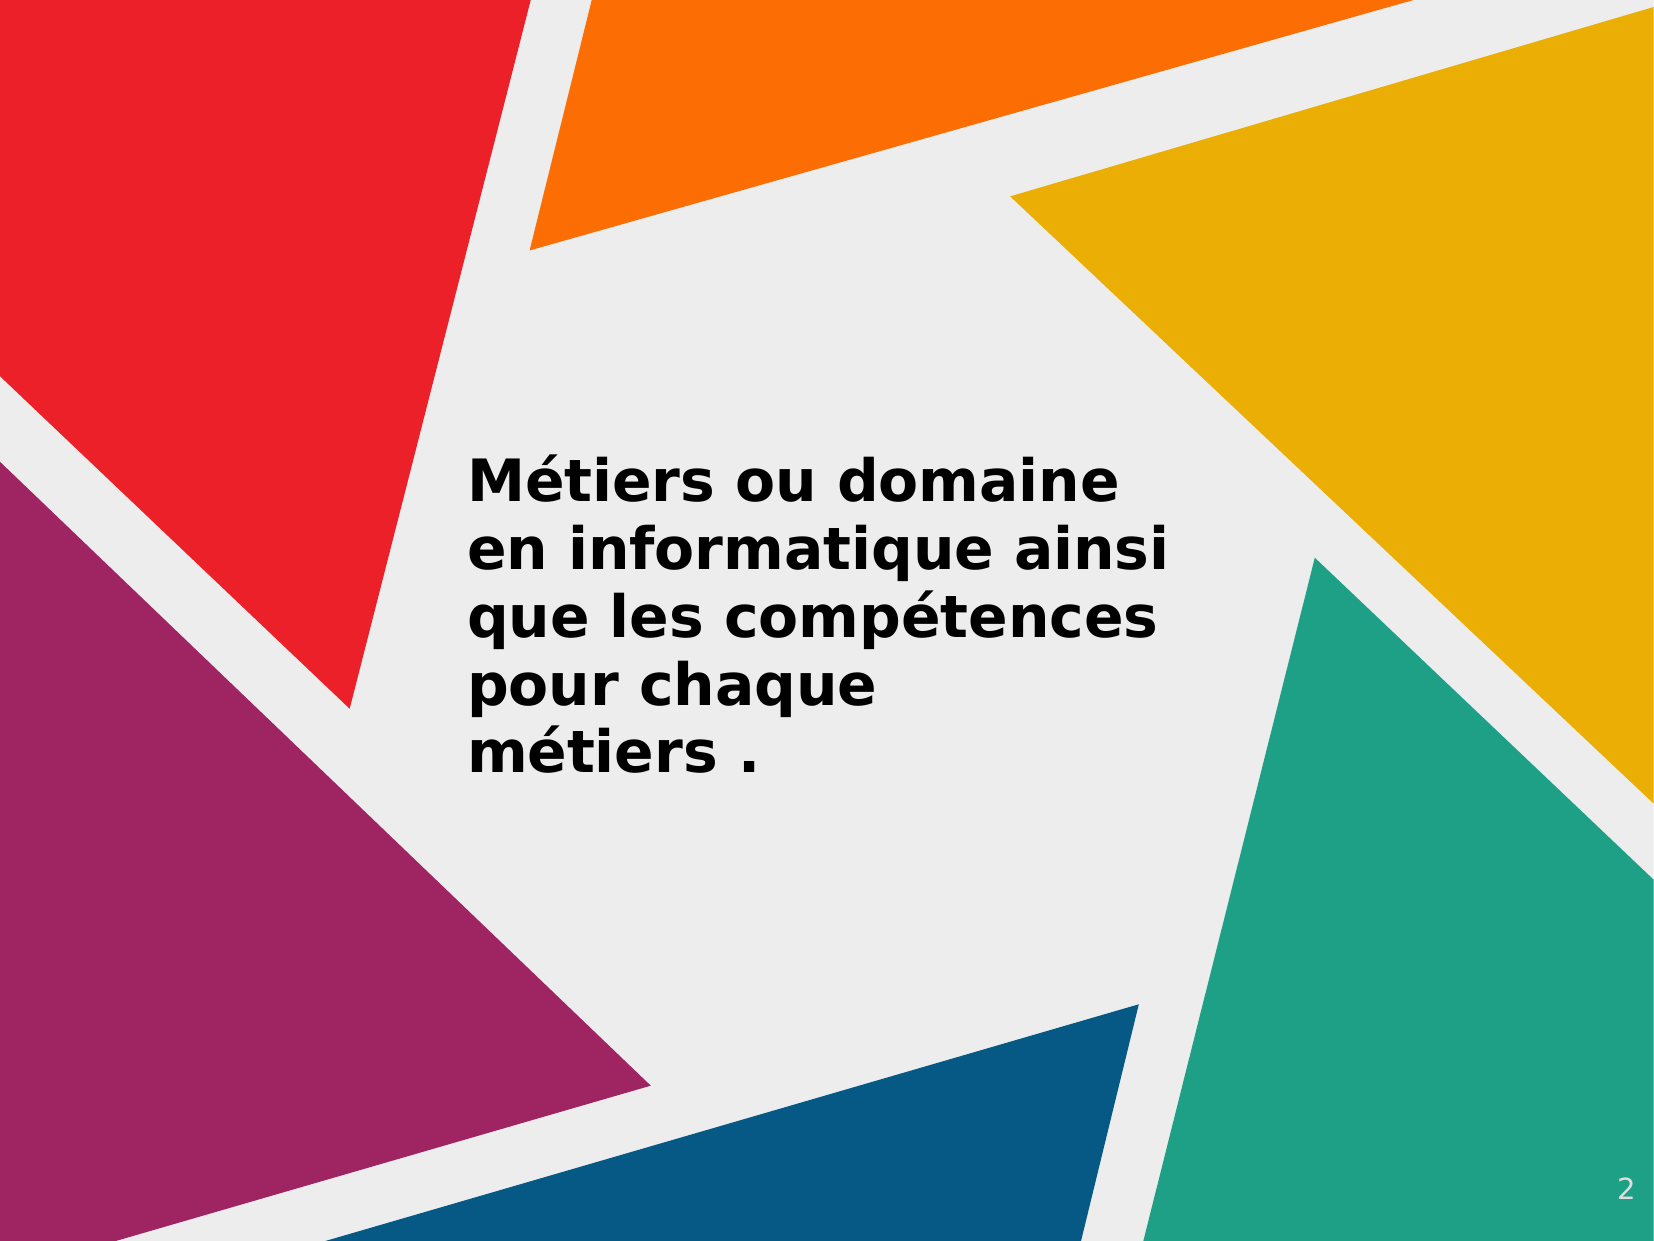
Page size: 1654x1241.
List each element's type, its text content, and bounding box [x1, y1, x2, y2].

list Métiers ou domaine en informatique ainsi que les compétences pour chaque métiers . [467, 447, 1191, 1005]
